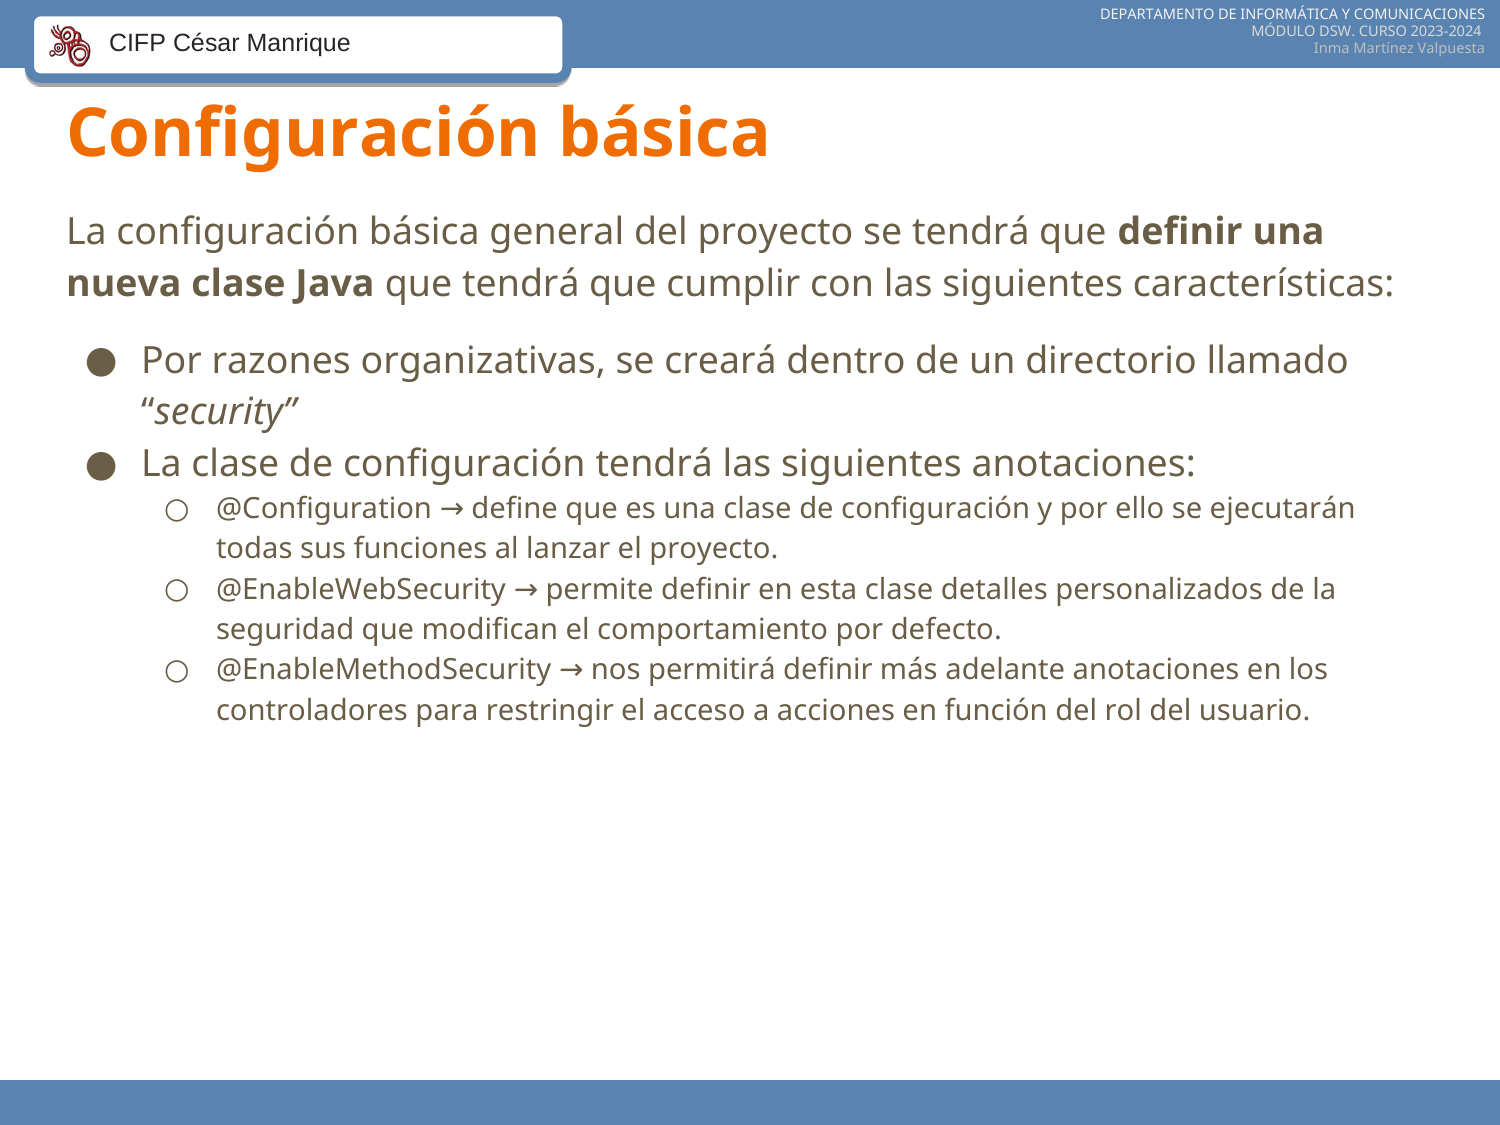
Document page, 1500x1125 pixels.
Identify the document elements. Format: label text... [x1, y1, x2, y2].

title Configuración básica [51, 74, 1449, 185]
list La configuración básica general del proyecto se tendrá que definir una nueva clase Java que tendrá que cumplir con las siguientes características: Por razones organizativas, se creará dentro de un directorio llamado “security” La clase de configuración tendrá las siguientes anotaciones: @Configuration → define que es una clase de configuración y por ello se ejecutarán todas sus funciones al lanzar el proyecto. @EnableWebSecurity → permite definir en esta clase detalles personalizados de la seguridad que modifican el comportamiento por defecto. @EnableMethodSecurity → nos permitirá definir más adelante anotaciones en los controladores para restringir el acceso a acciones en función del rol del usuario. [51, 185, 1449, 1101]
picture [47, 23, 93, 67]
